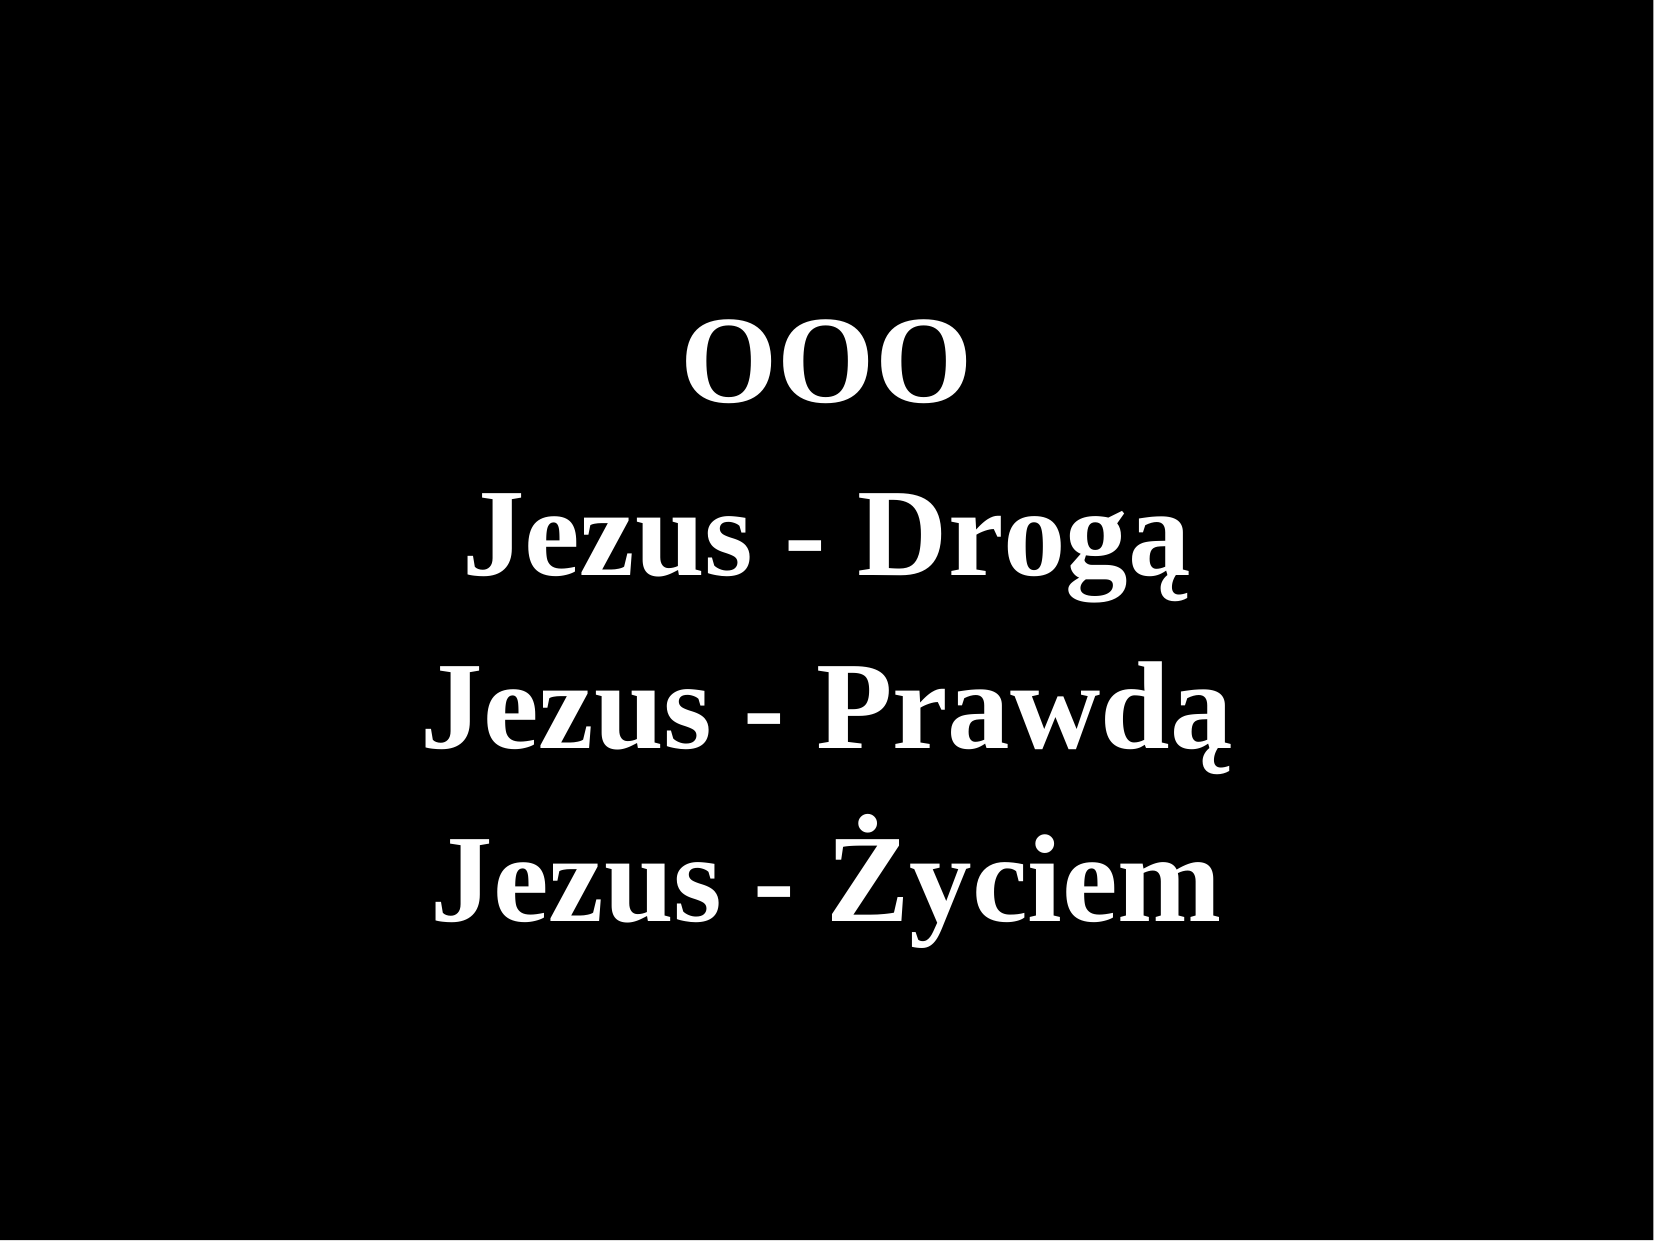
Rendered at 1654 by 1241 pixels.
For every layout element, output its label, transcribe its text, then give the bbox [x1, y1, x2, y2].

title OOO ppp Jezus - Drogą ppp Jezus - Prawdą ppp Jezus - Życiem [0, 0, 1654, 1241]
